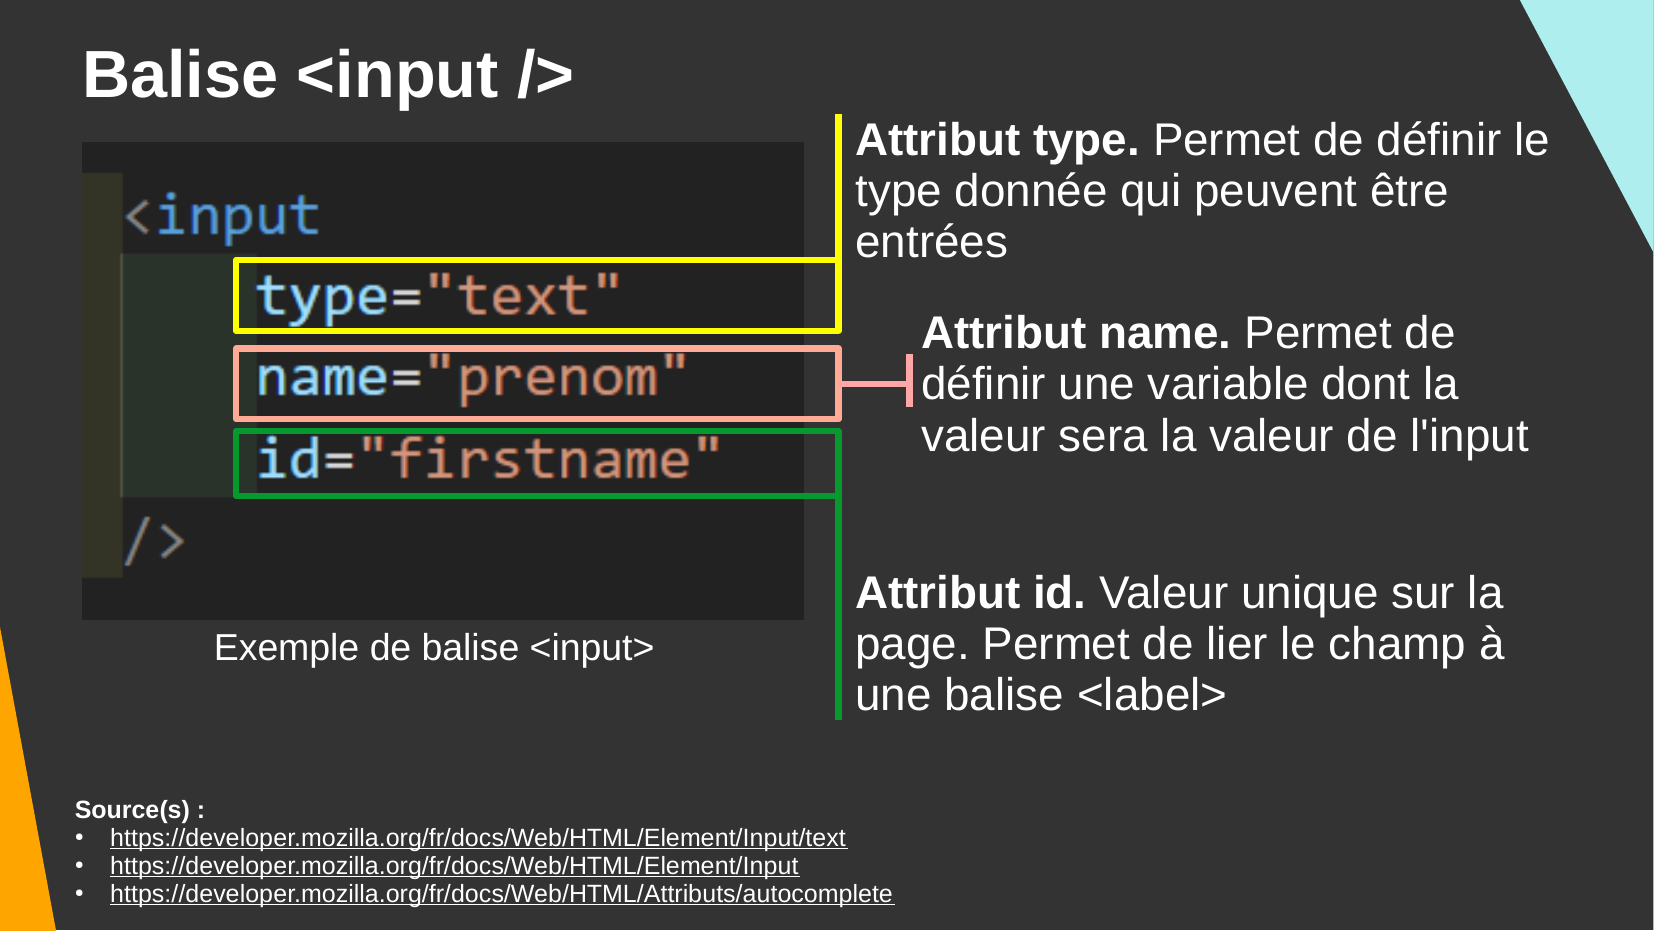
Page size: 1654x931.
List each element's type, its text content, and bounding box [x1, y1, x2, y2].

title Attribut type. Permet de définir le type donnée qui peuvent être entrées [855, 113, 1560, 268]
title Attribut id. Valeur unique sur la page. Permet de lier le champ à une balise <label> [855, 566, 1560, 721]
picture [239, 352, 804, 416]
title Attribut name. Permet de définir une variable dont la valeur sera la valeur de l'input [921, 307, 1571, 461]
text_box Source(s) : https://developer.mozilla.org/fr/docs/Web/HTML/Element/Input/text https://developer.mozilla.org/fr/docs/Web/HTML/Element/Input https://developer.mozilla.org/fr/docs/Web/HTML/Attributs/autocomplete [60, 788, 1546, 931]
picture [82, 142, 804, 620]
text_box [1519, 0, 1654, 254]
title Exemple de balise <input> [75, 625, 804, 674]
picture [239, 263, 804, 328]
text_box [0, 627, 57, 931]
title Balise <input /> [82, 37, 1571, 114]
picture [239, 434, 804, 493]
